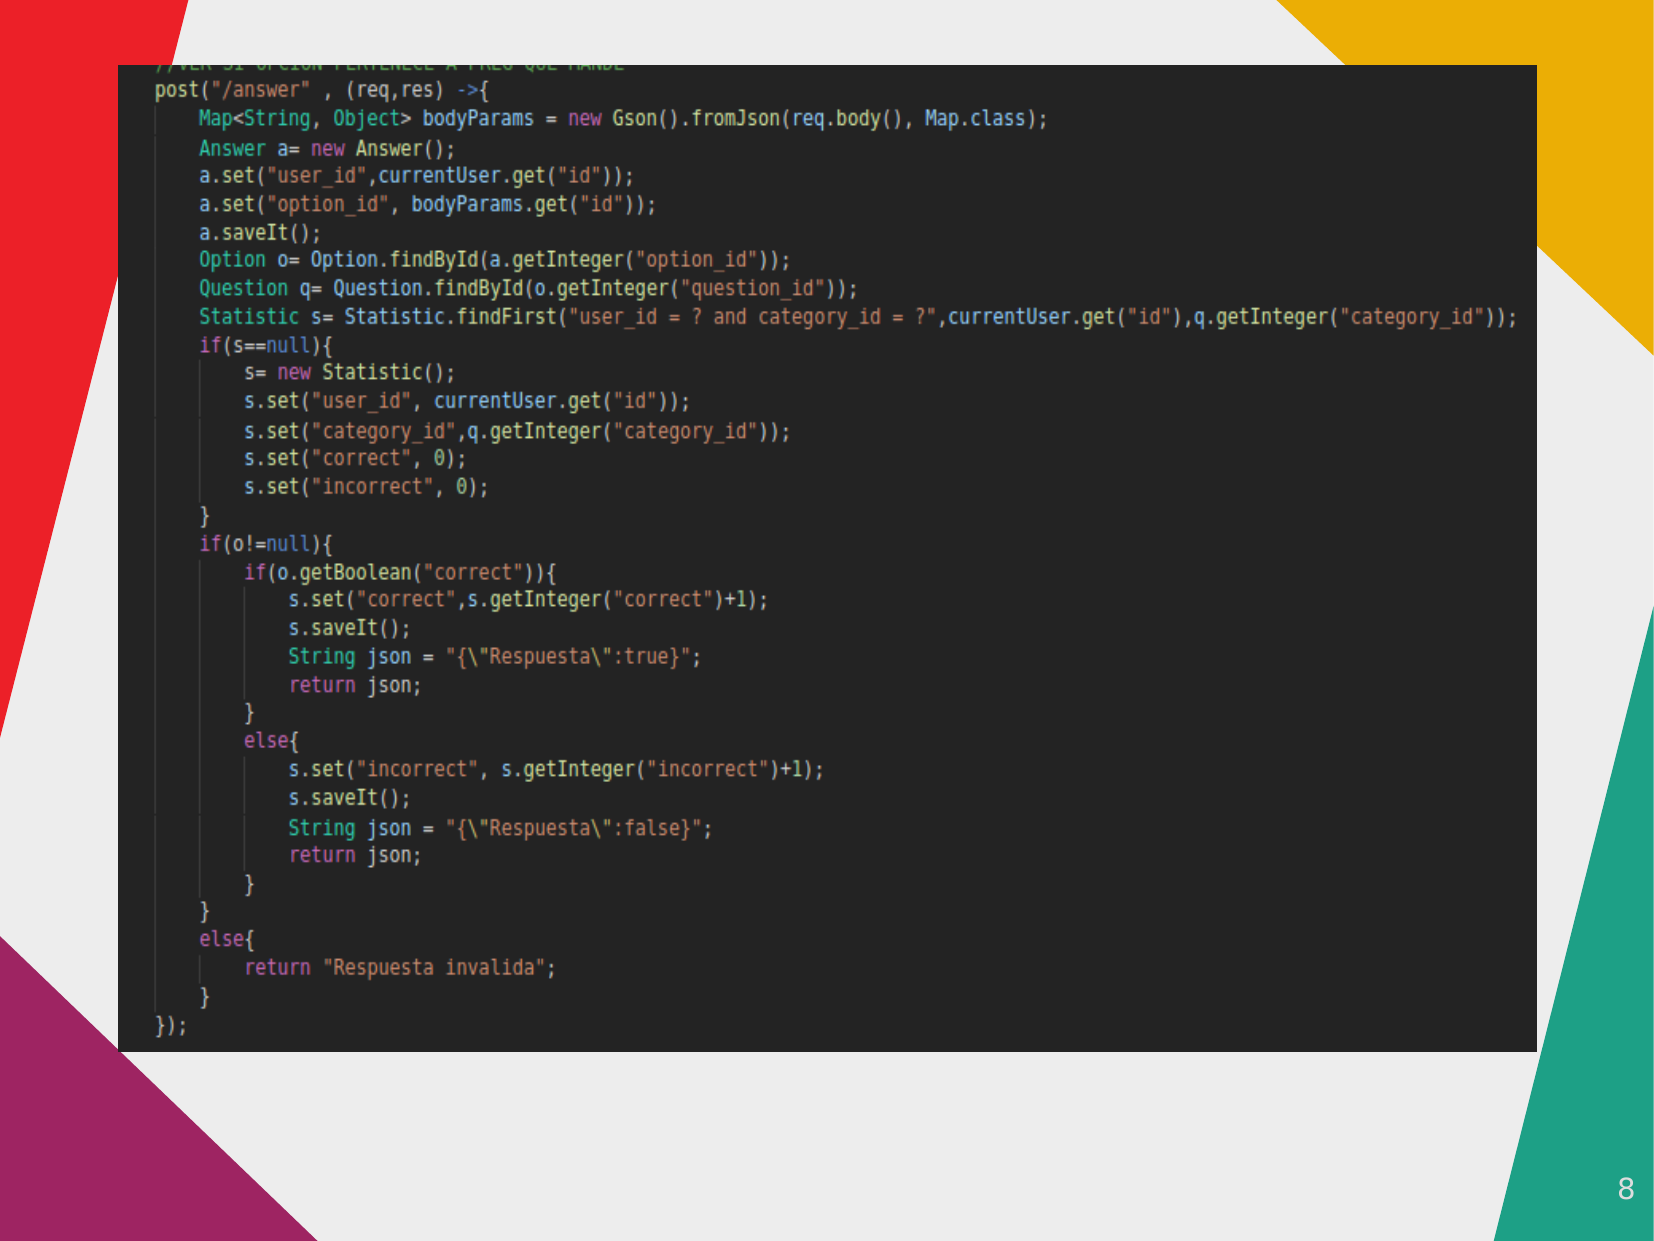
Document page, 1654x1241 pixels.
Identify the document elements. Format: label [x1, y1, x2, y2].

picture [118, 65, 1537, 1052]
